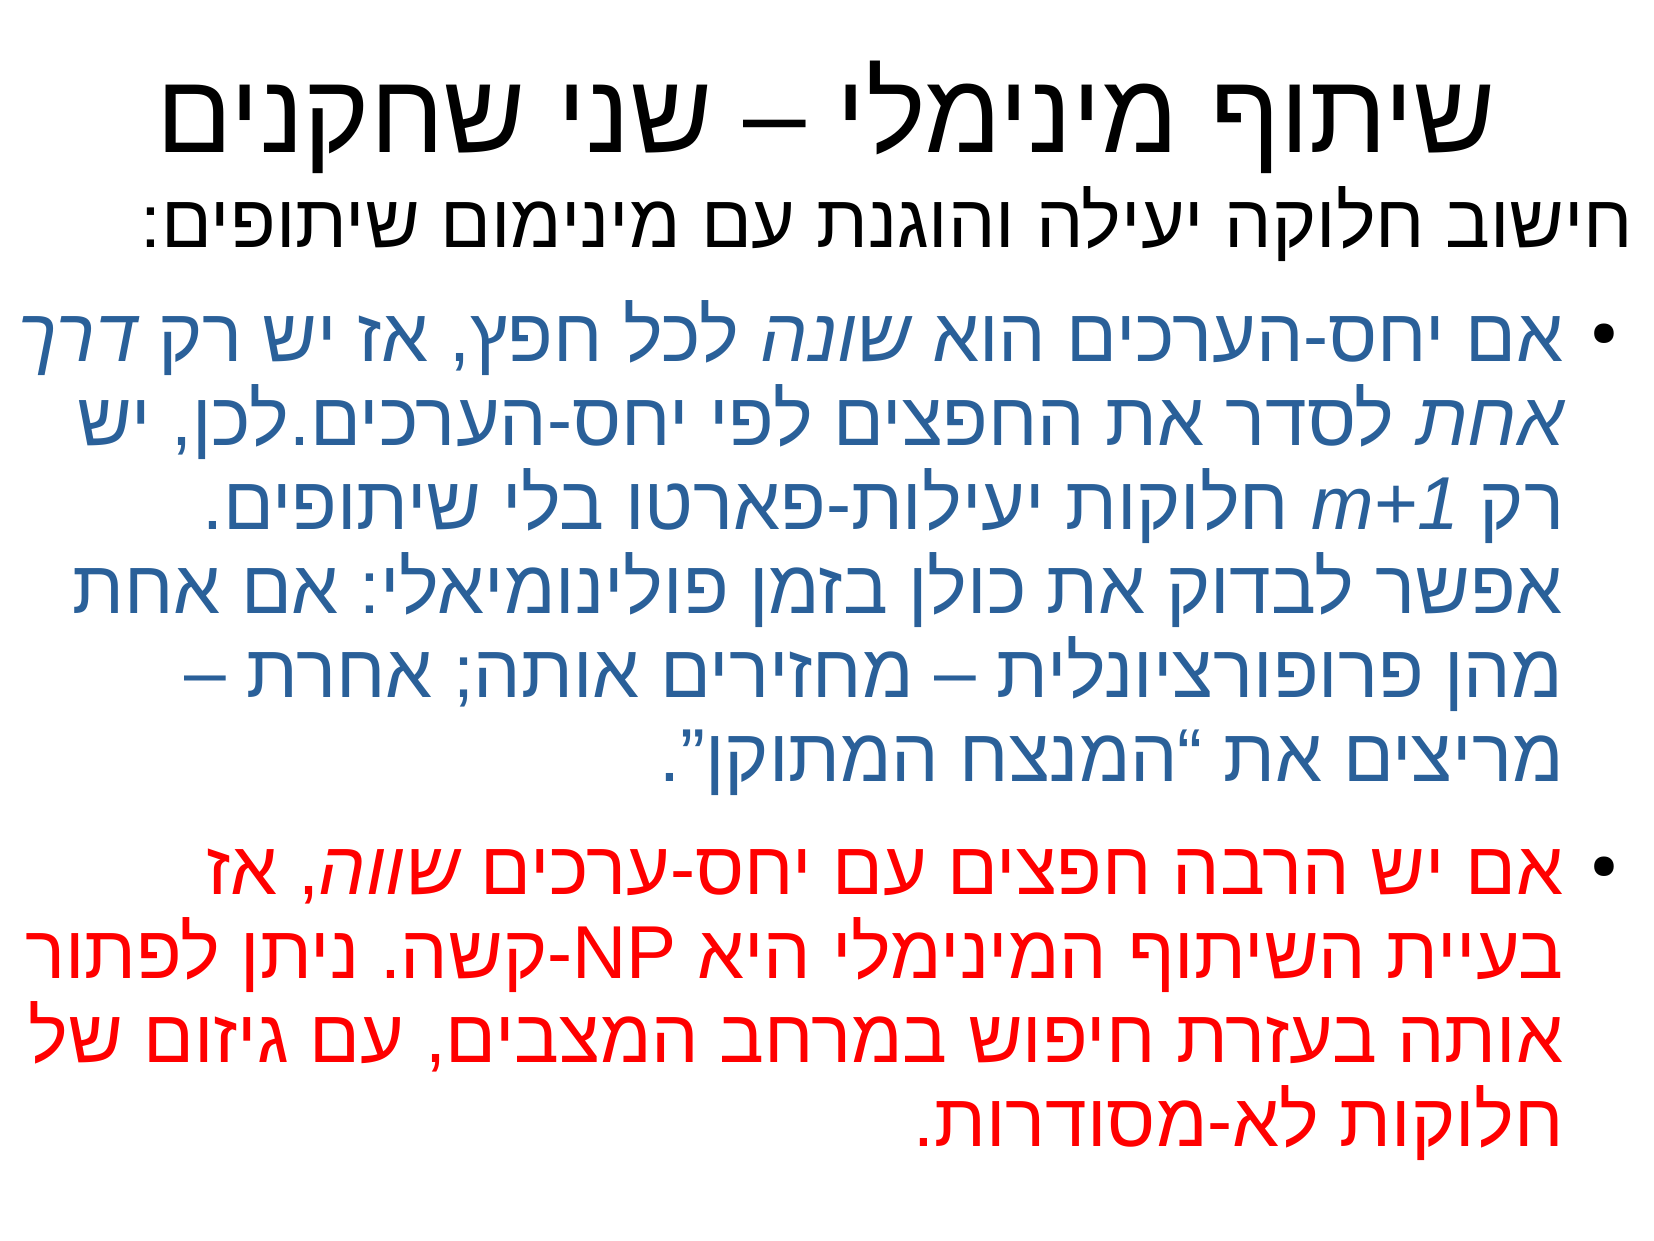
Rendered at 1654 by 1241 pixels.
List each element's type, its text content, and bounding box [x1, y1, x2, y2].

list חישוב חלוקה יעילה והוגנת עם מינימום שיתופים: אם יחס-הערכים הוא שונה לכל חפץ, אז יש רק דרך אחת לסדר את החפצים לפי יחס-הערכים.לכן, יש רק m+1 חלוקות יעילות-פארטו בלי שיתופים.אפשר לבדוק את כולן בזמן פולינומיאלי: אם אחת מהן פרופורציונלית – מחזירים אותה; אחרת – מריצים את “המנצח המתוקן”. אם יש הרבה חפצים עם יחס-ערכים שווה, אז בעיית השיתוף המינימלי היא NP-קשה. ניתן לפתור אותה בעזרת חיפוש במרחב המצבים, עם גיזום של חלוקות לא-מסודרות. [15, 196, 1636, 1126]
title שיתוף מינימלי – שני שחקנים [0, 32, 1654, 196]
